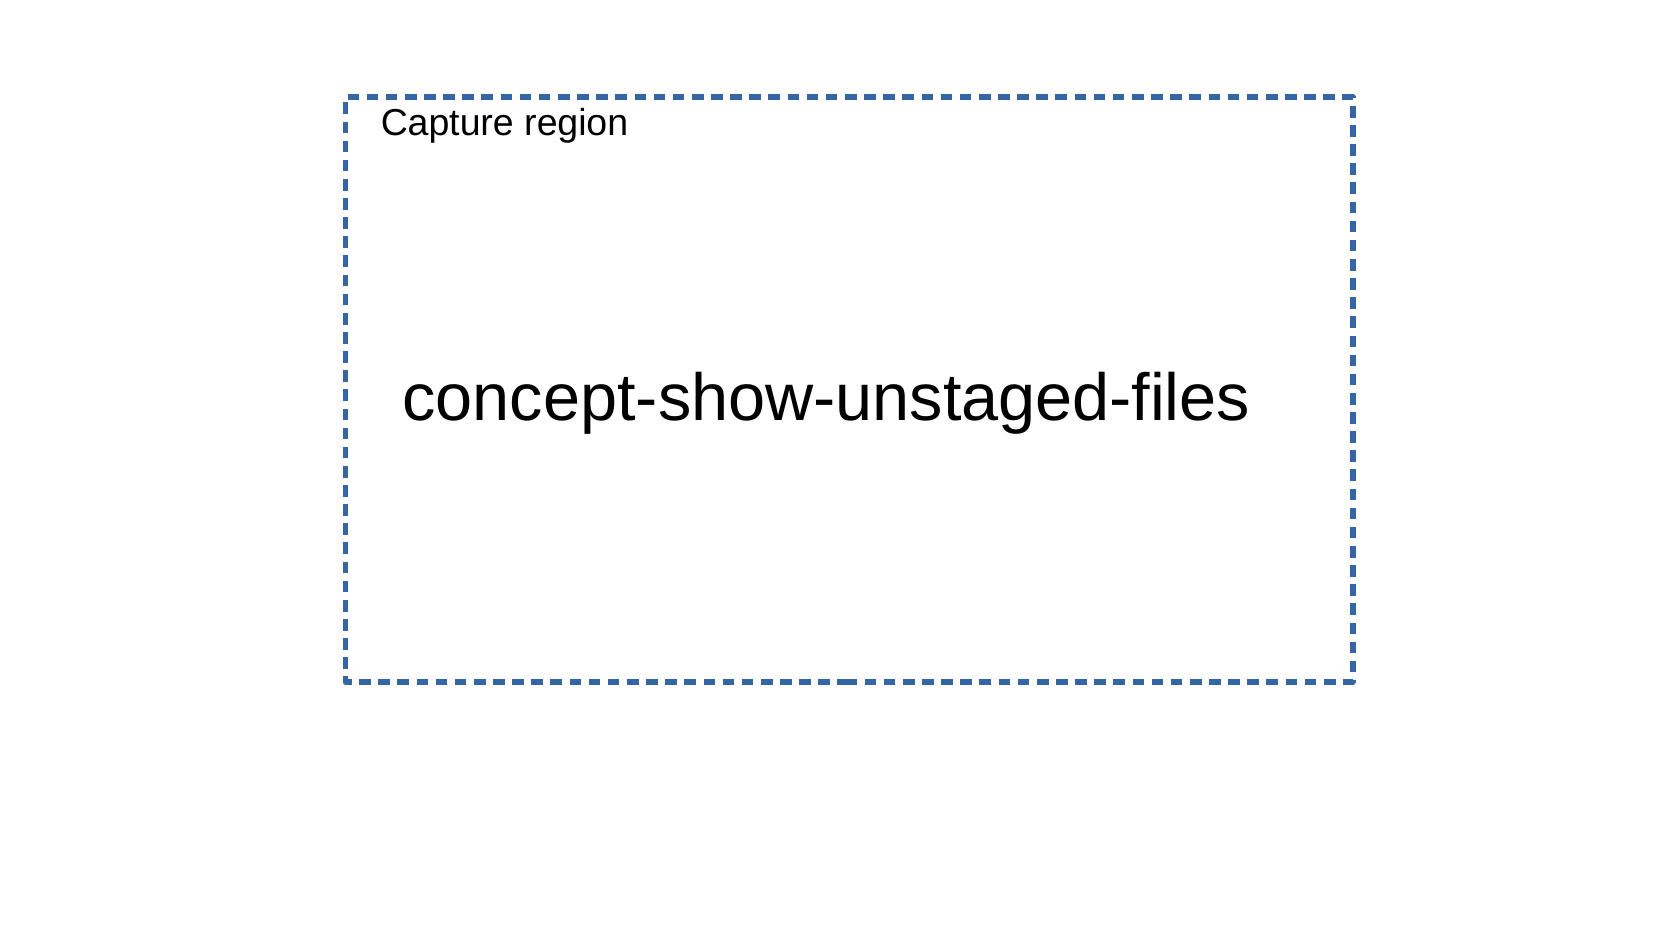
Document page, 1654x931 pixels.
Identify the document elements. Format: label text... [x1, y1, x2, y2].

text_box Capture region [366, 94, 644, 152]
subtitle concept-show-unstaged-files [82, 37, 1571, 757]
